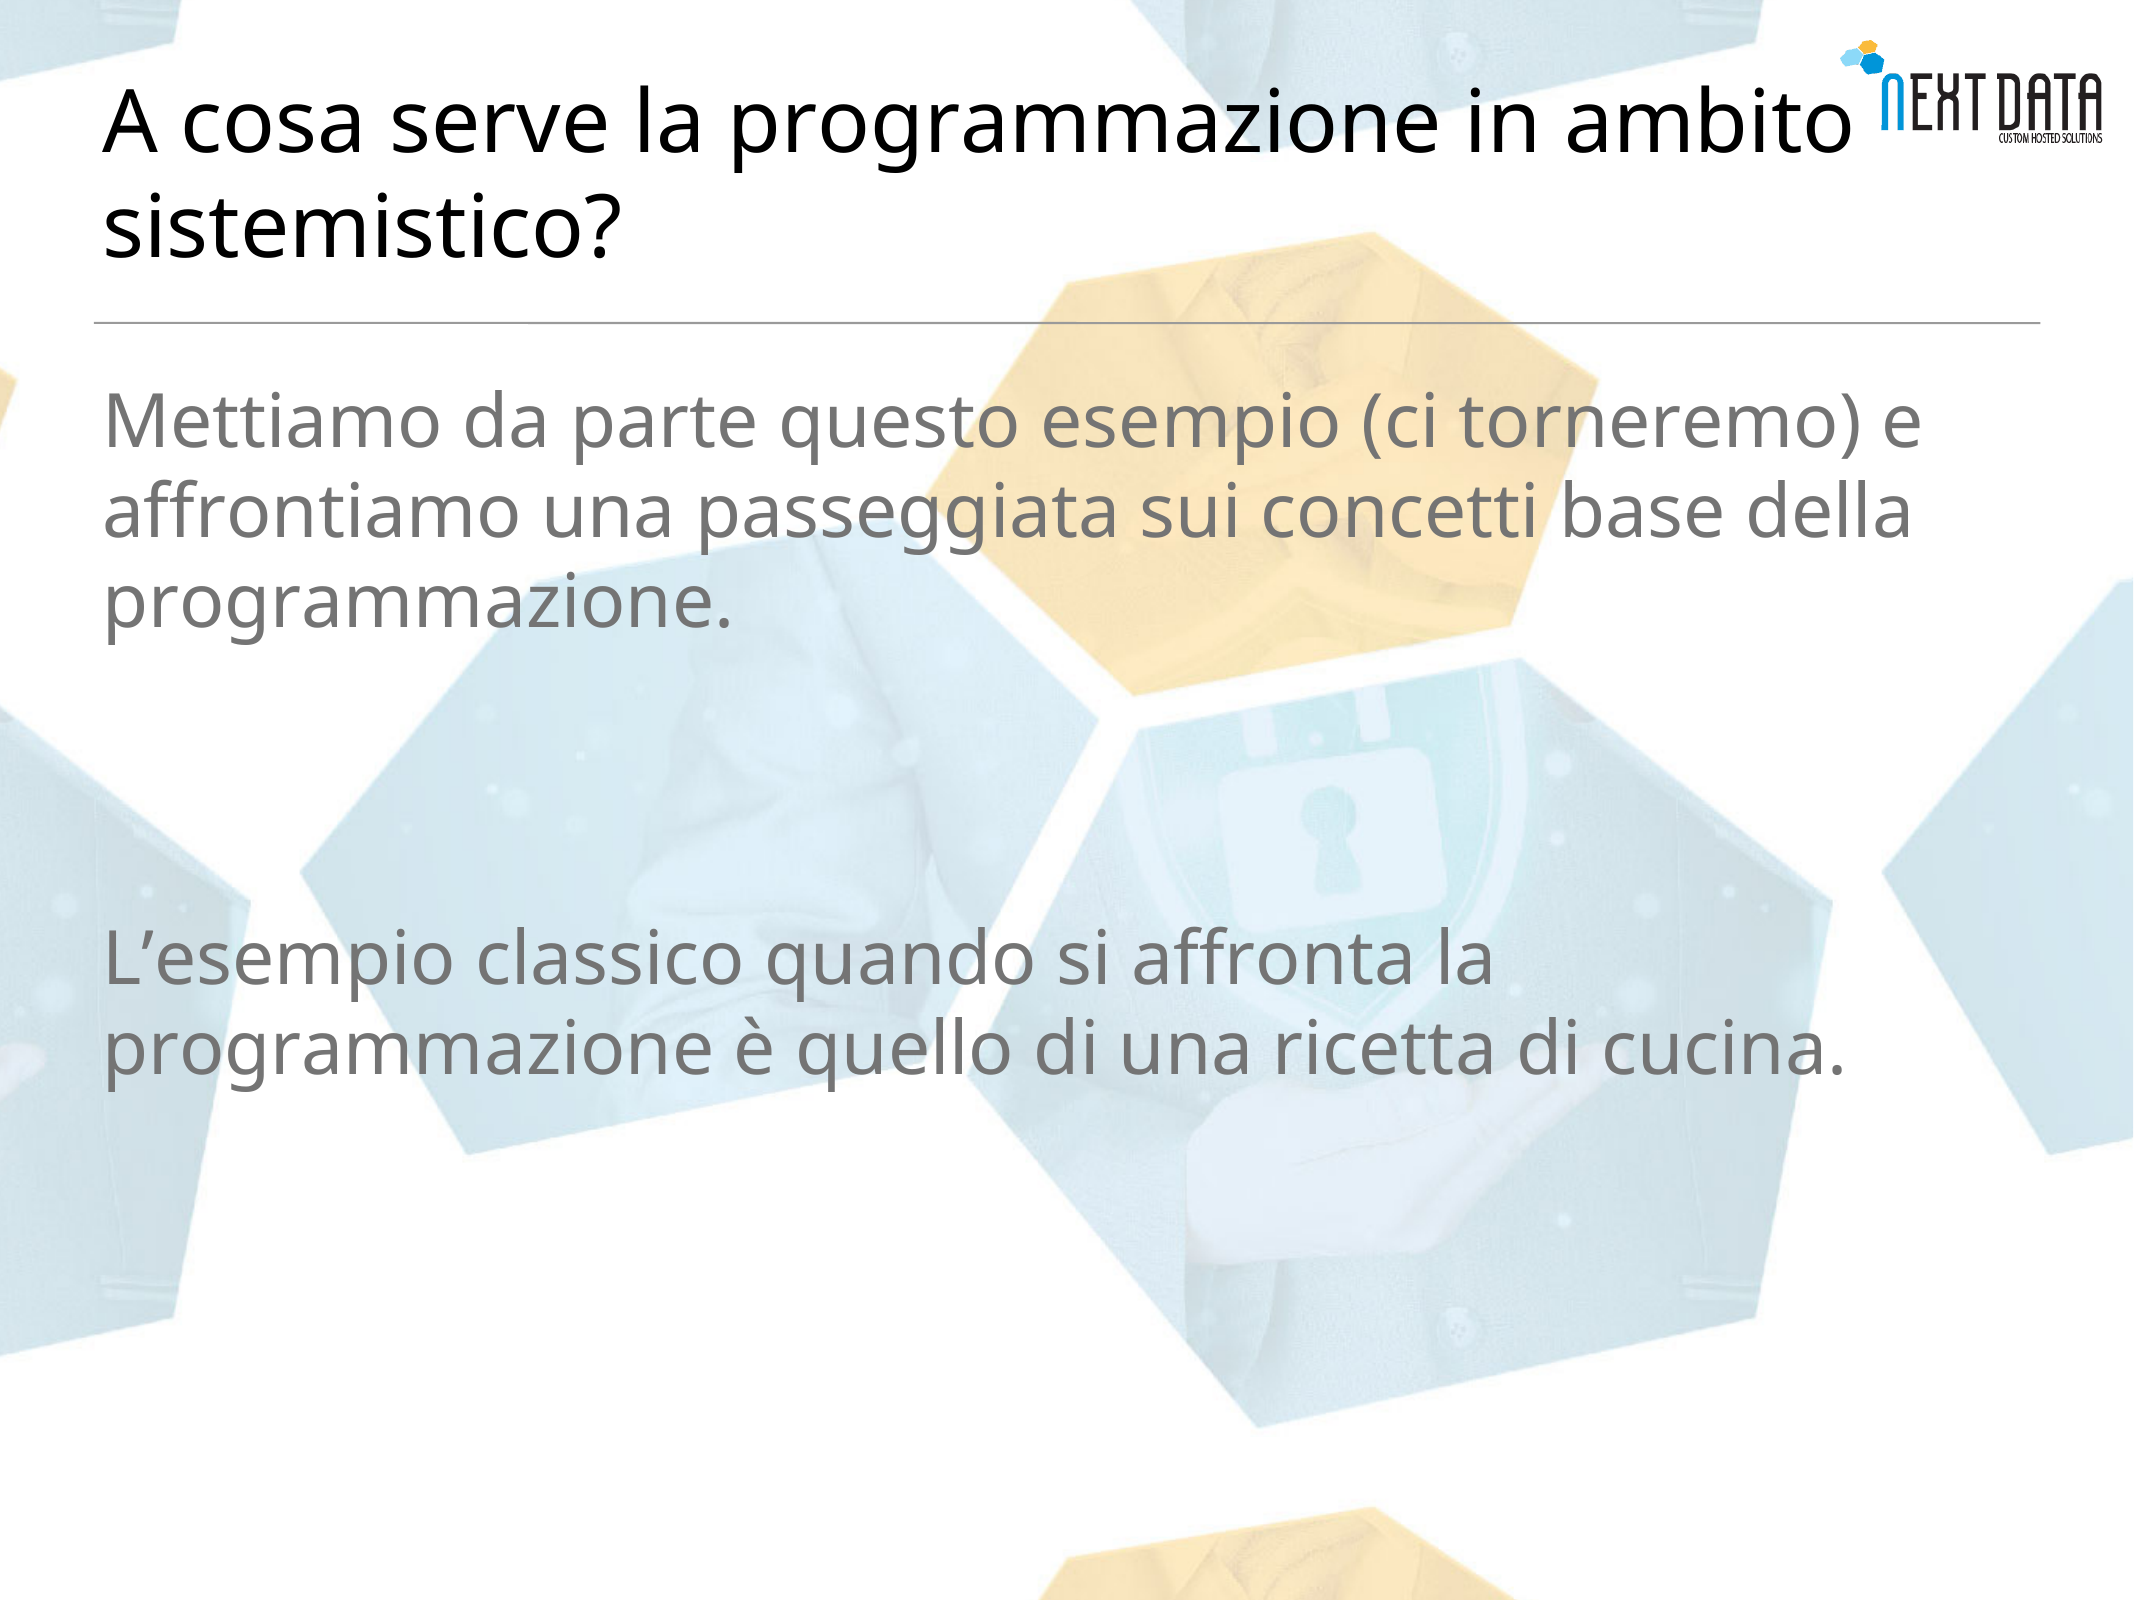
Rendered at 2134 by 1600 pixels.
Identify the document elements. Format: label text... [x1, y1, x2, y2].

picture [0, 0, 2134, 1600]
text_box Mettiamo da parte questo esempio (ci torneremo) e affrontiamo una passeggiata sui concetti base della programmazione. L’esempio classico quando si affronta la programmazione è quello di una ricetta di cucina. [93, 364, 2040, 1459]
text_box A cosa serve la programmazione in ambito sistemistico? [93, 54, 2040, 284]
